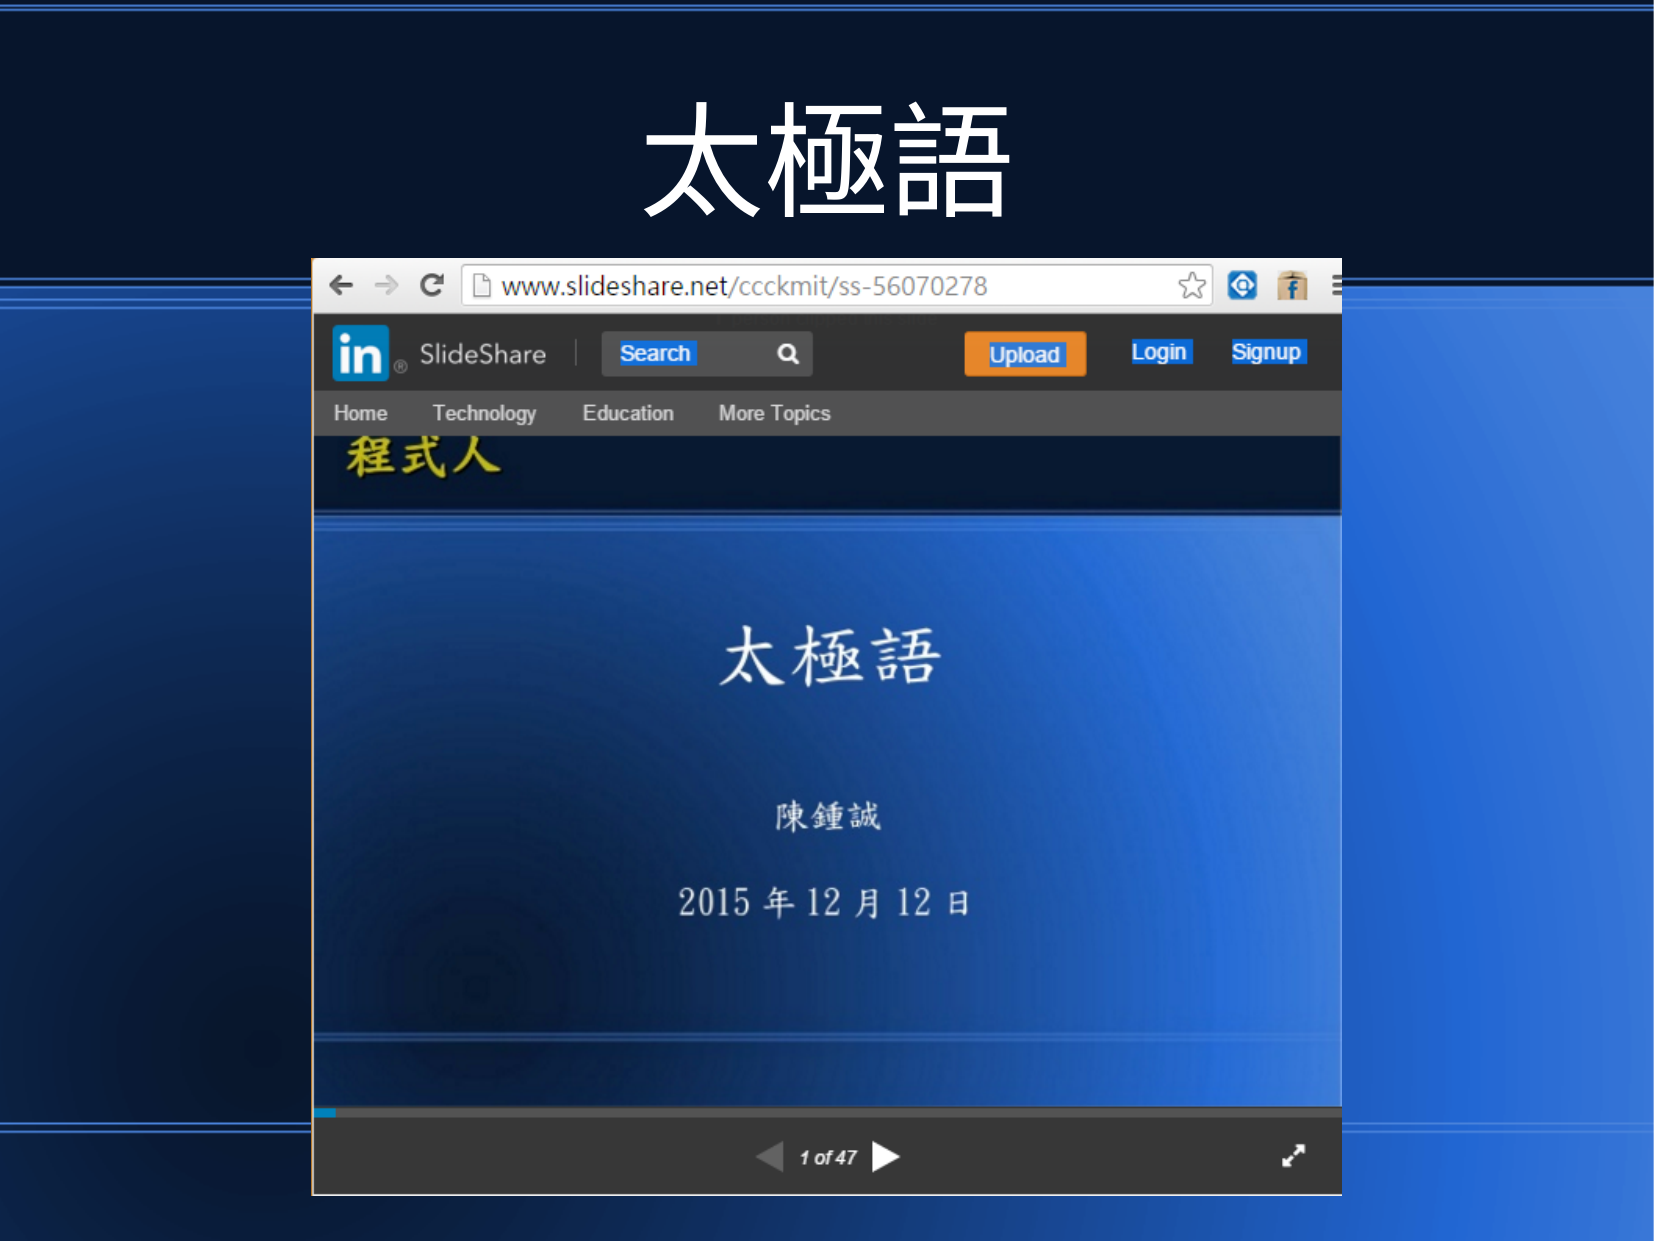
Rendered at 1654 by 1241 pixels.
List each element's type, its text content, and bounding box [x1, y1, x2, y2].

picture [0, 0, 1654, 1241]
title 太極語 [82, 49, 1571, 257]
